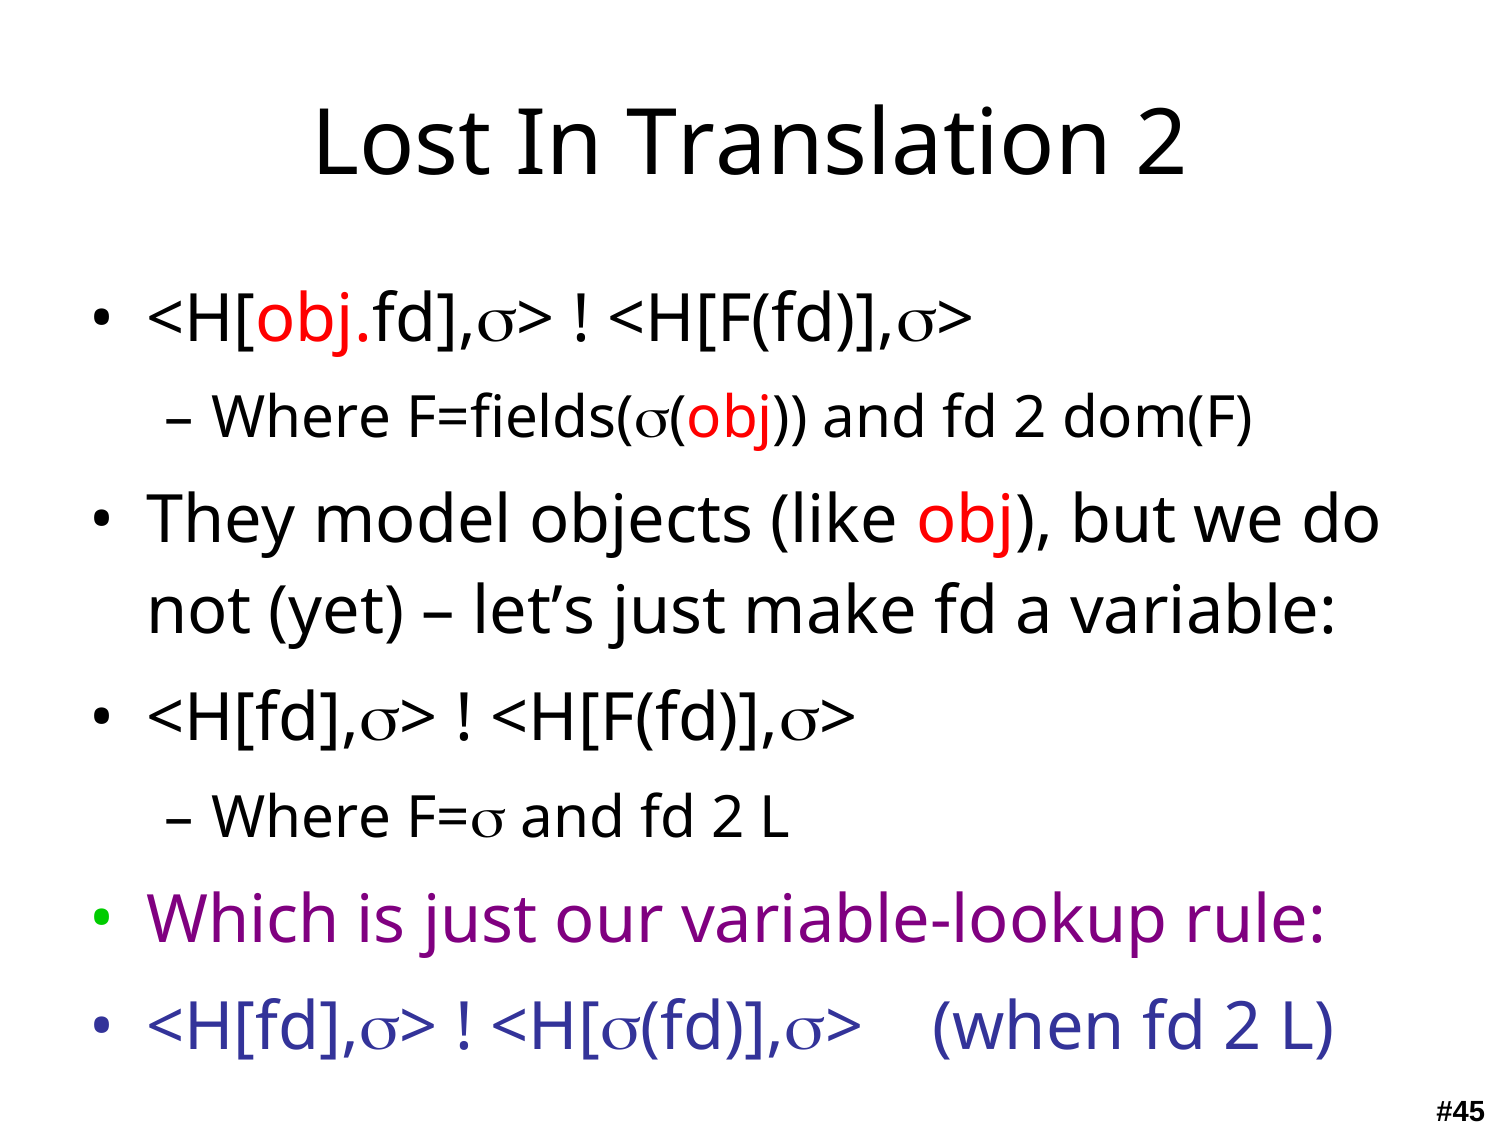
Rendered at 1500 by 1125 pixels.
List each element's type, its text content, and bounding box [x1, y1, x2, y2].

title Lost In Translation 2 [75, 45, 1426, 233]
list <H[obj.fd],> ! <H[F(fd)],> Where F=fields((obj)) and fd 2 dom(F) They model objects (like obj), but we do not (yet) – let’s just make fd a variable: <H[fd],> ! <H[F(fd)],> Where F= and fd 2 L Which is just our variable-lookup rule: <H[fd],> ! <H[(fd)],> (when fd 2 L) [75, 262, 1426, 1011]
